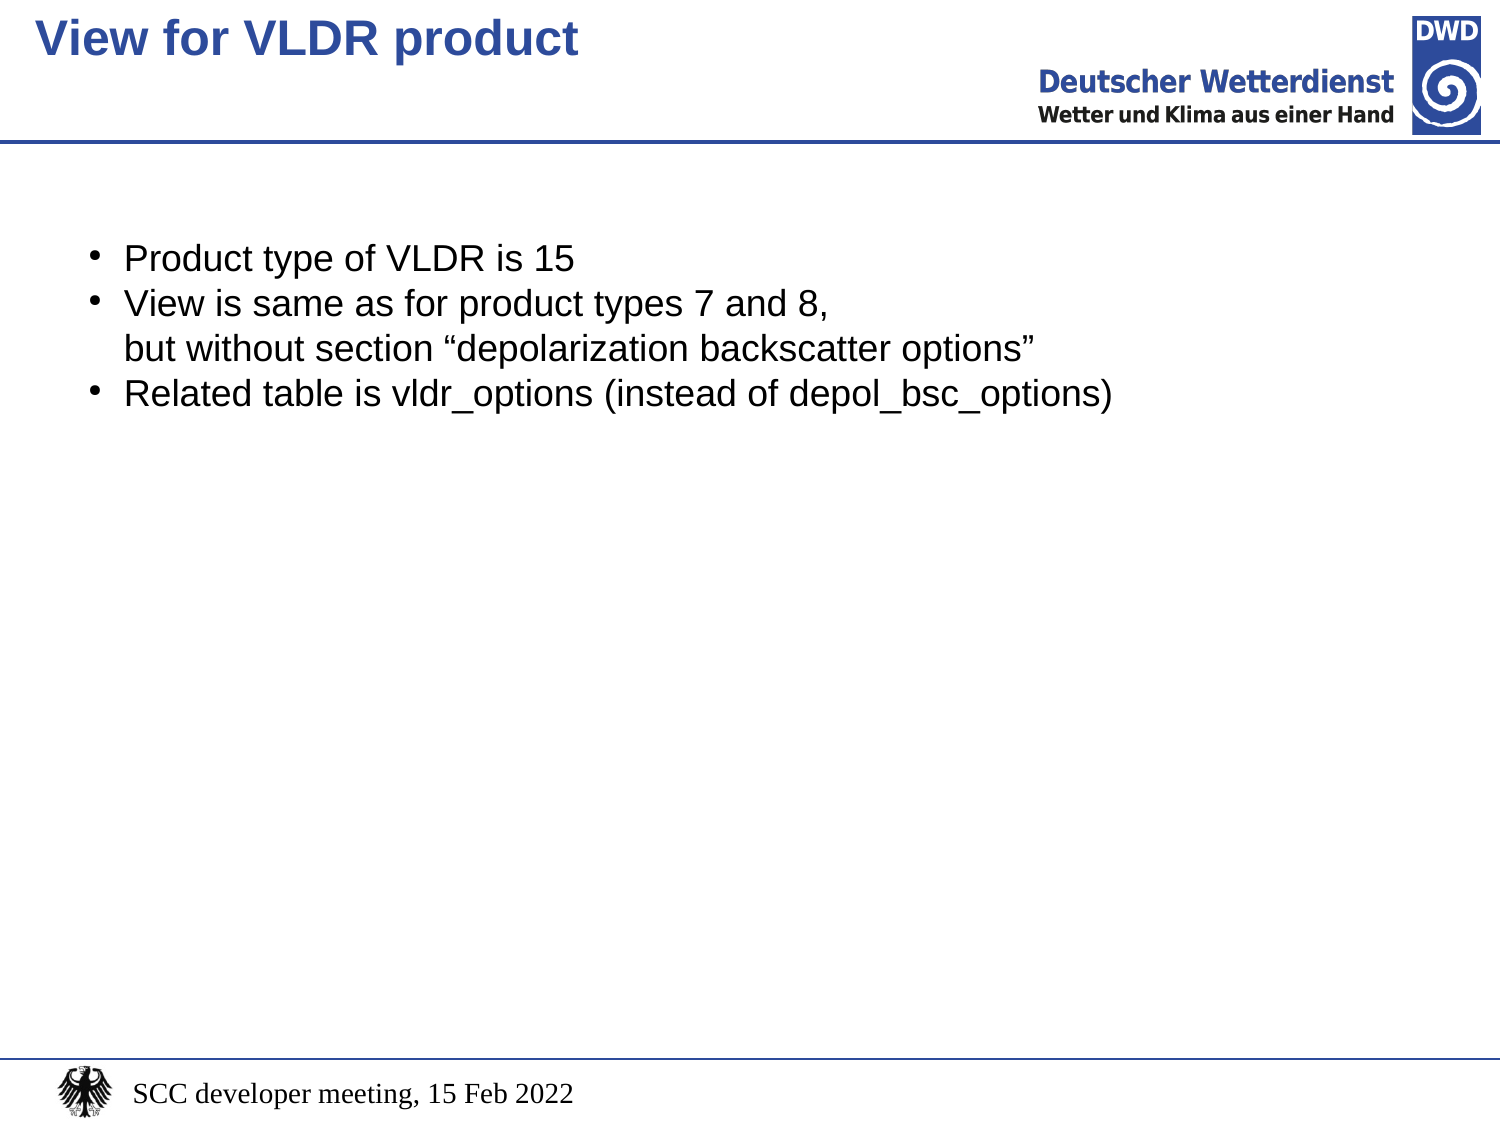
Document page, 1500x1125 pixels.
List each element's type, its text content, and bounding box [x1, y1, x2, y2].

picture [55, 1064, 114, 1119]
picture [1038, 16, 1481, 135]
text_box Product type of VLDR is 15 View is same as for product types 7 and 8, but without section “depolarization backscatter options” Related table is vldr_options (instead of depol_bsc_options) [73, 226, 1332, 467]
text_box View for VLDR product [20, 0, 988, 74]
